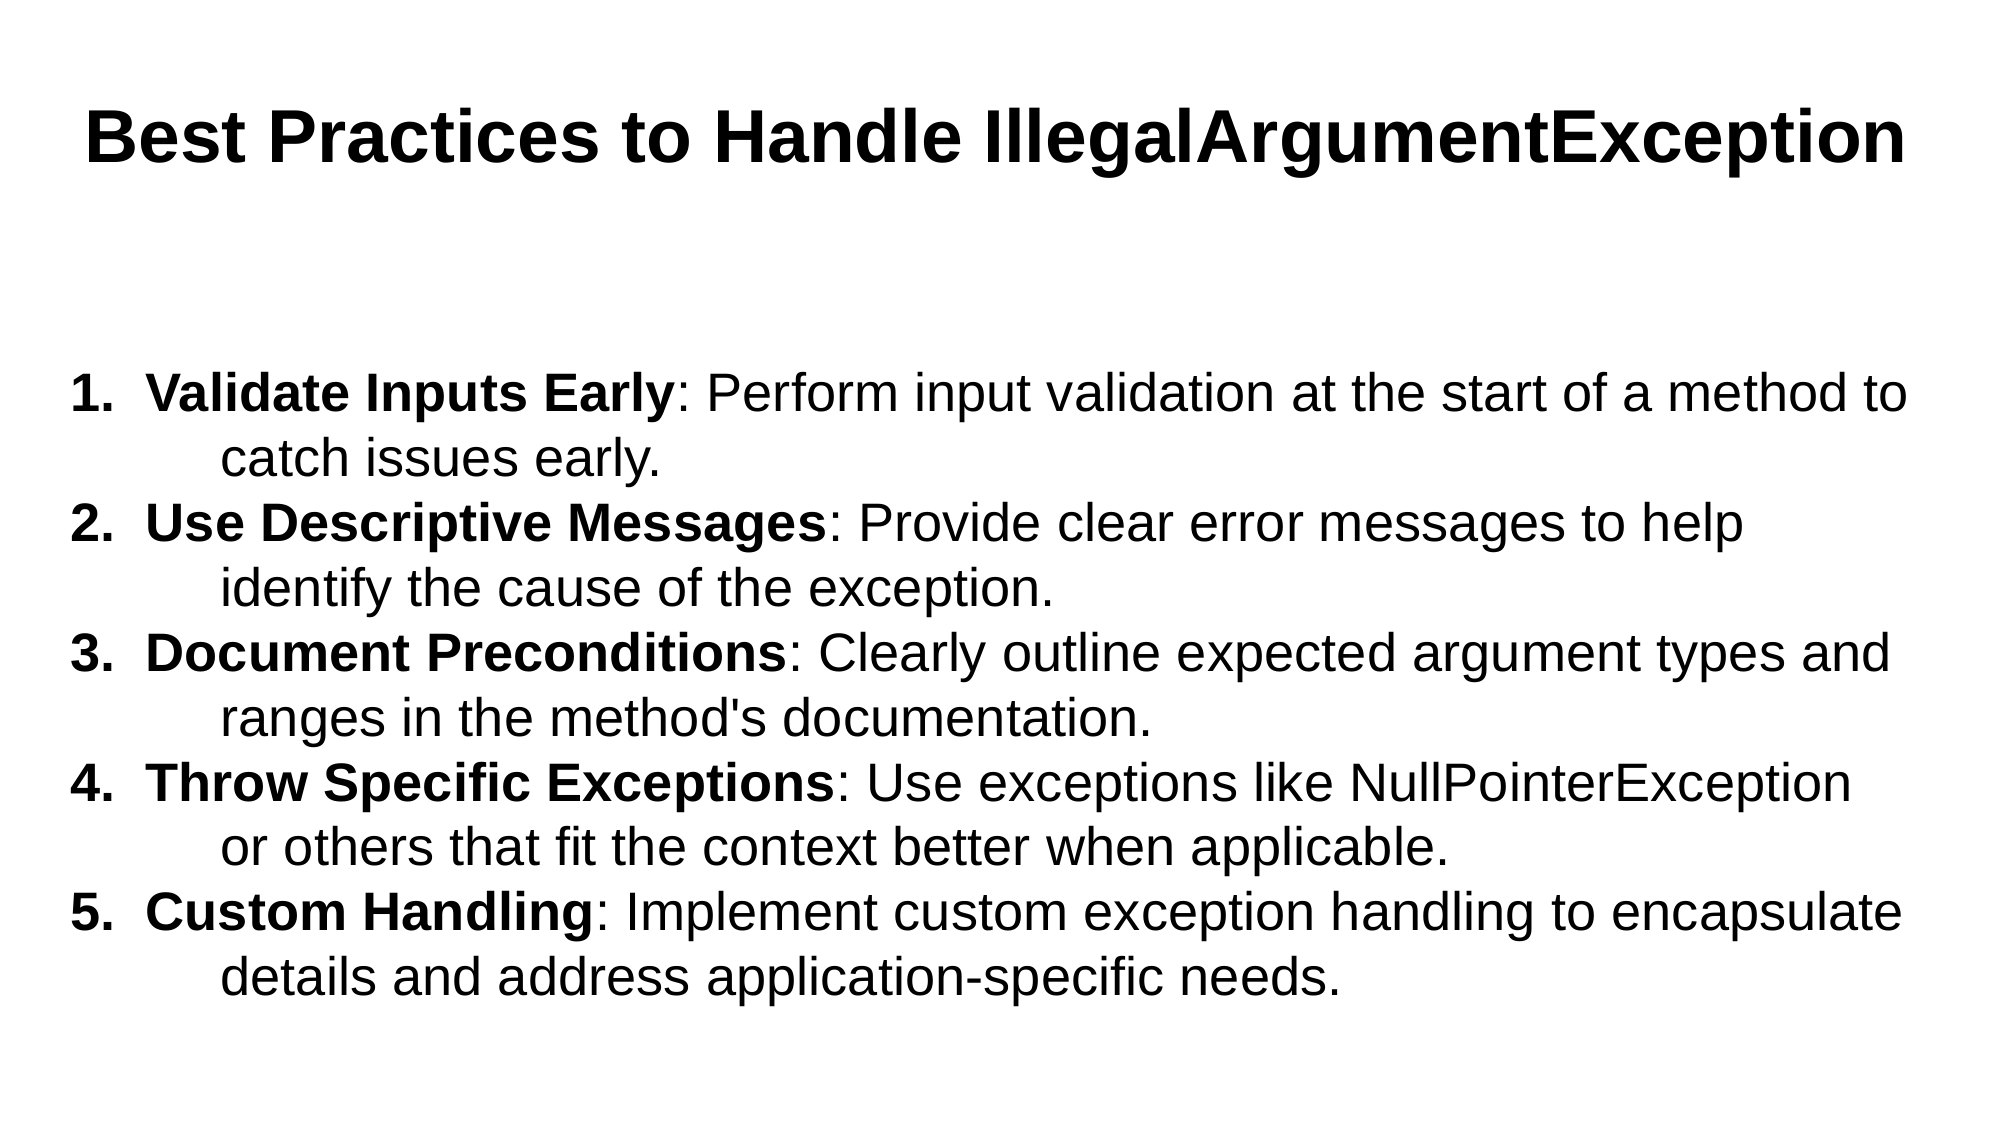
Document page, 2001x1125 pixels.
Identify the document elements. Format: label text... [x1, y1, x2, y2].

text_box Best Practices to Handle IllegalArgumentException [69, 80, 1931, 187]
text_box Validate Inputs Early: Perform input validation at the start of a method to catch issues early. Use Descriptive Messages: Provide clear error messages to help identify the cause of the exception. Document Preconditions: Clearly outline expected argument types and ranges in the method's documentation. Throw Specific Exceptions: Use exceptions like NullPointerException or others that fit the context better when applicable. Custom Handling: Implement custom exception handling to encapsulate details and address application-specific needs. [56, 349, 1931, 1014]
